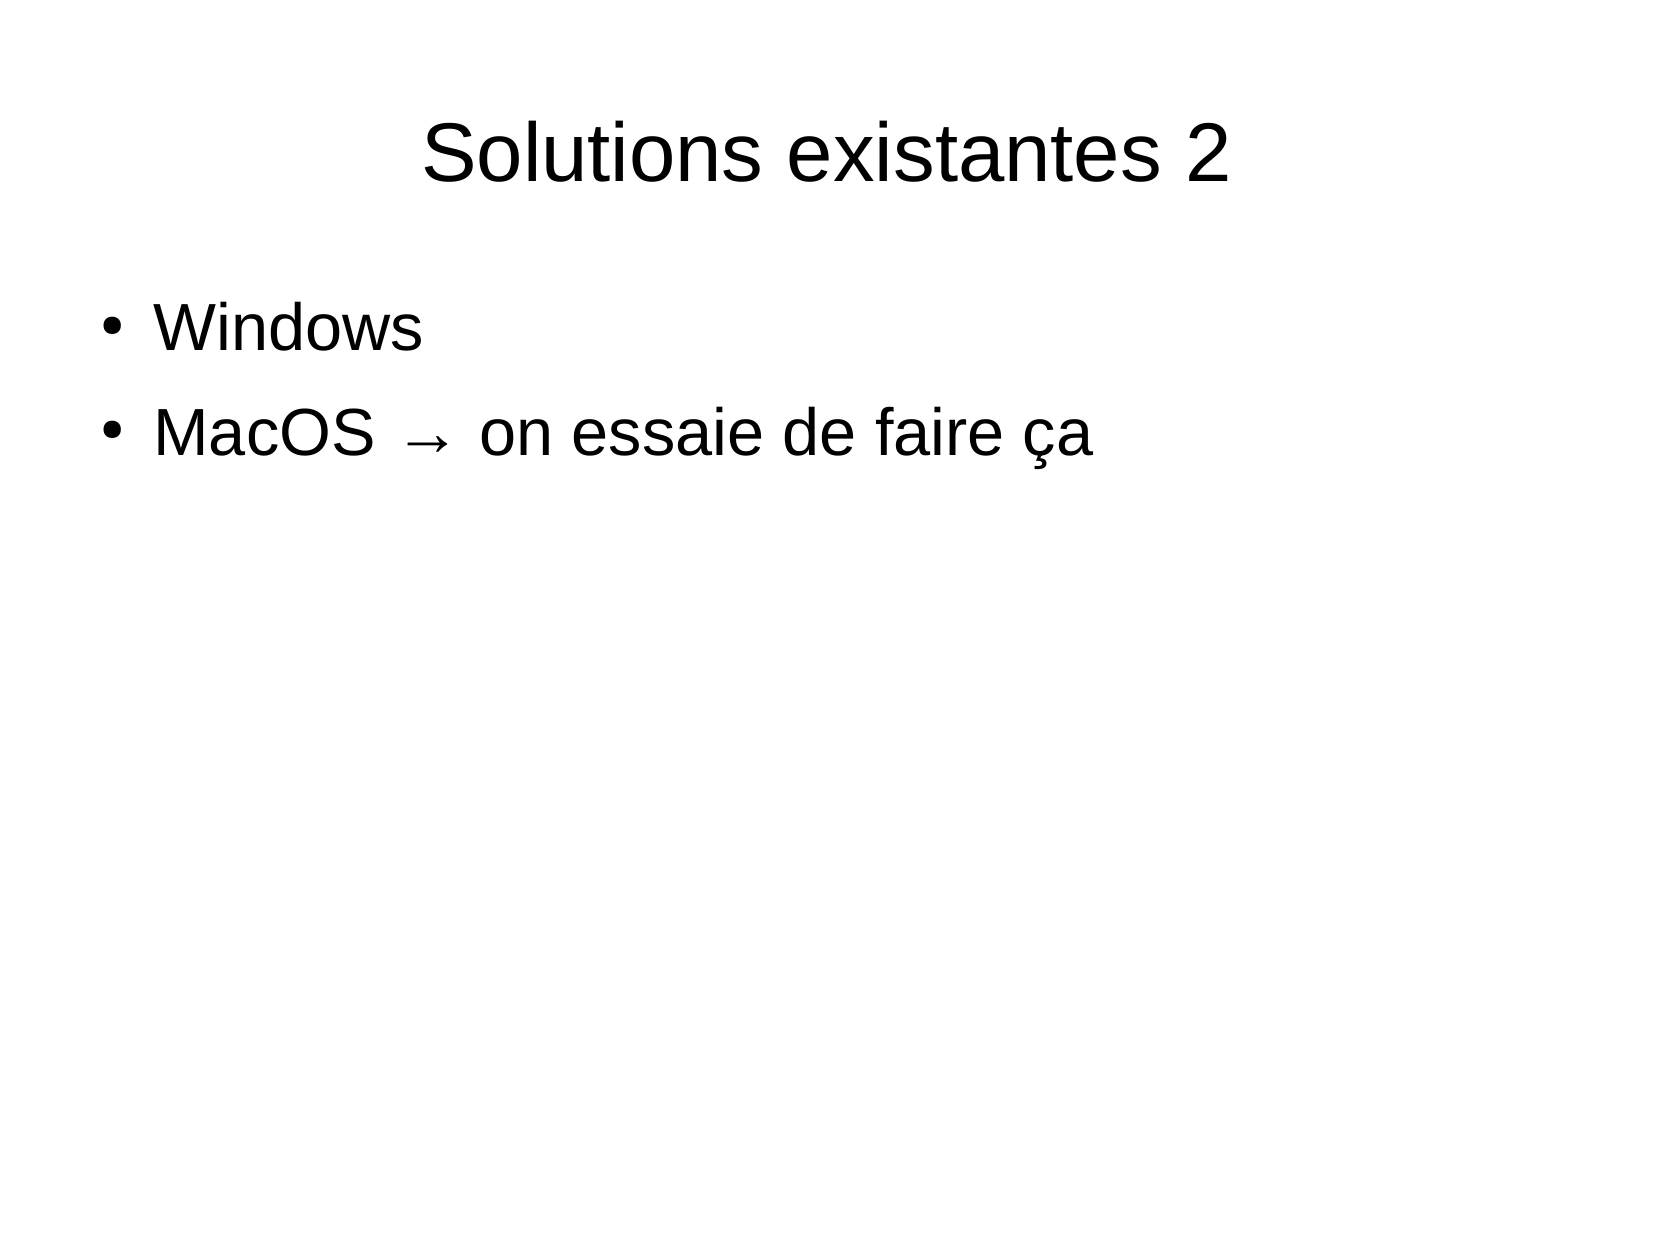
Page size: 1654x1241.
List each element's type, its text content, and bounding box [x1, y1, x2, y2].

list Windows MacOS → on essaie de faire ça [82, 290, 1571, 1010]
title Solutions existantes 2 [82, 49, 1571, 257]
